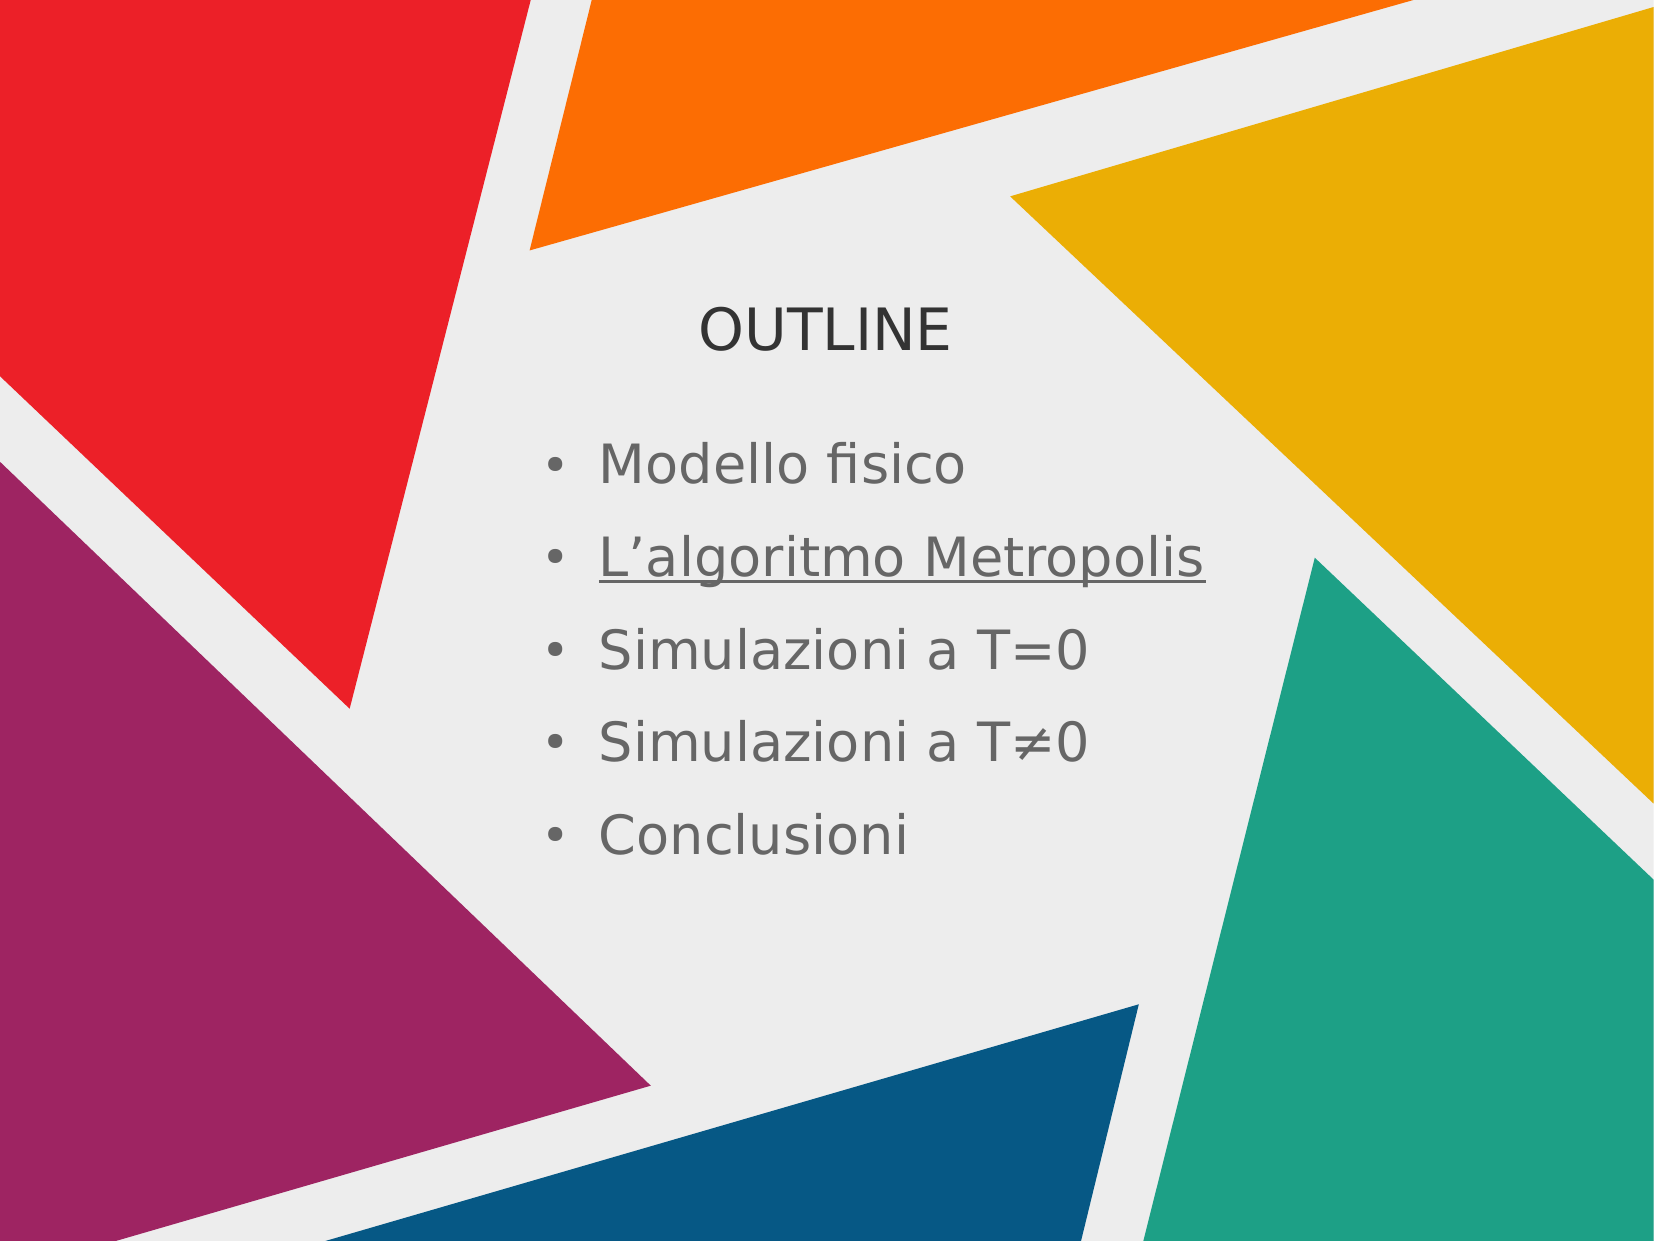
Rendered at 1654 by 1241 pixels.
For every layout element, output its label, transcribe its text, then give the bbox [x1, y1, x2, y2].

title OUTLINE [467, 226, 1185, 434]
list Modello fisico L’algoritmo Metropolis Simulazioni a T=0 Simulazioni a T≠0 Conclusioni [527, 433, 1252, 991]
